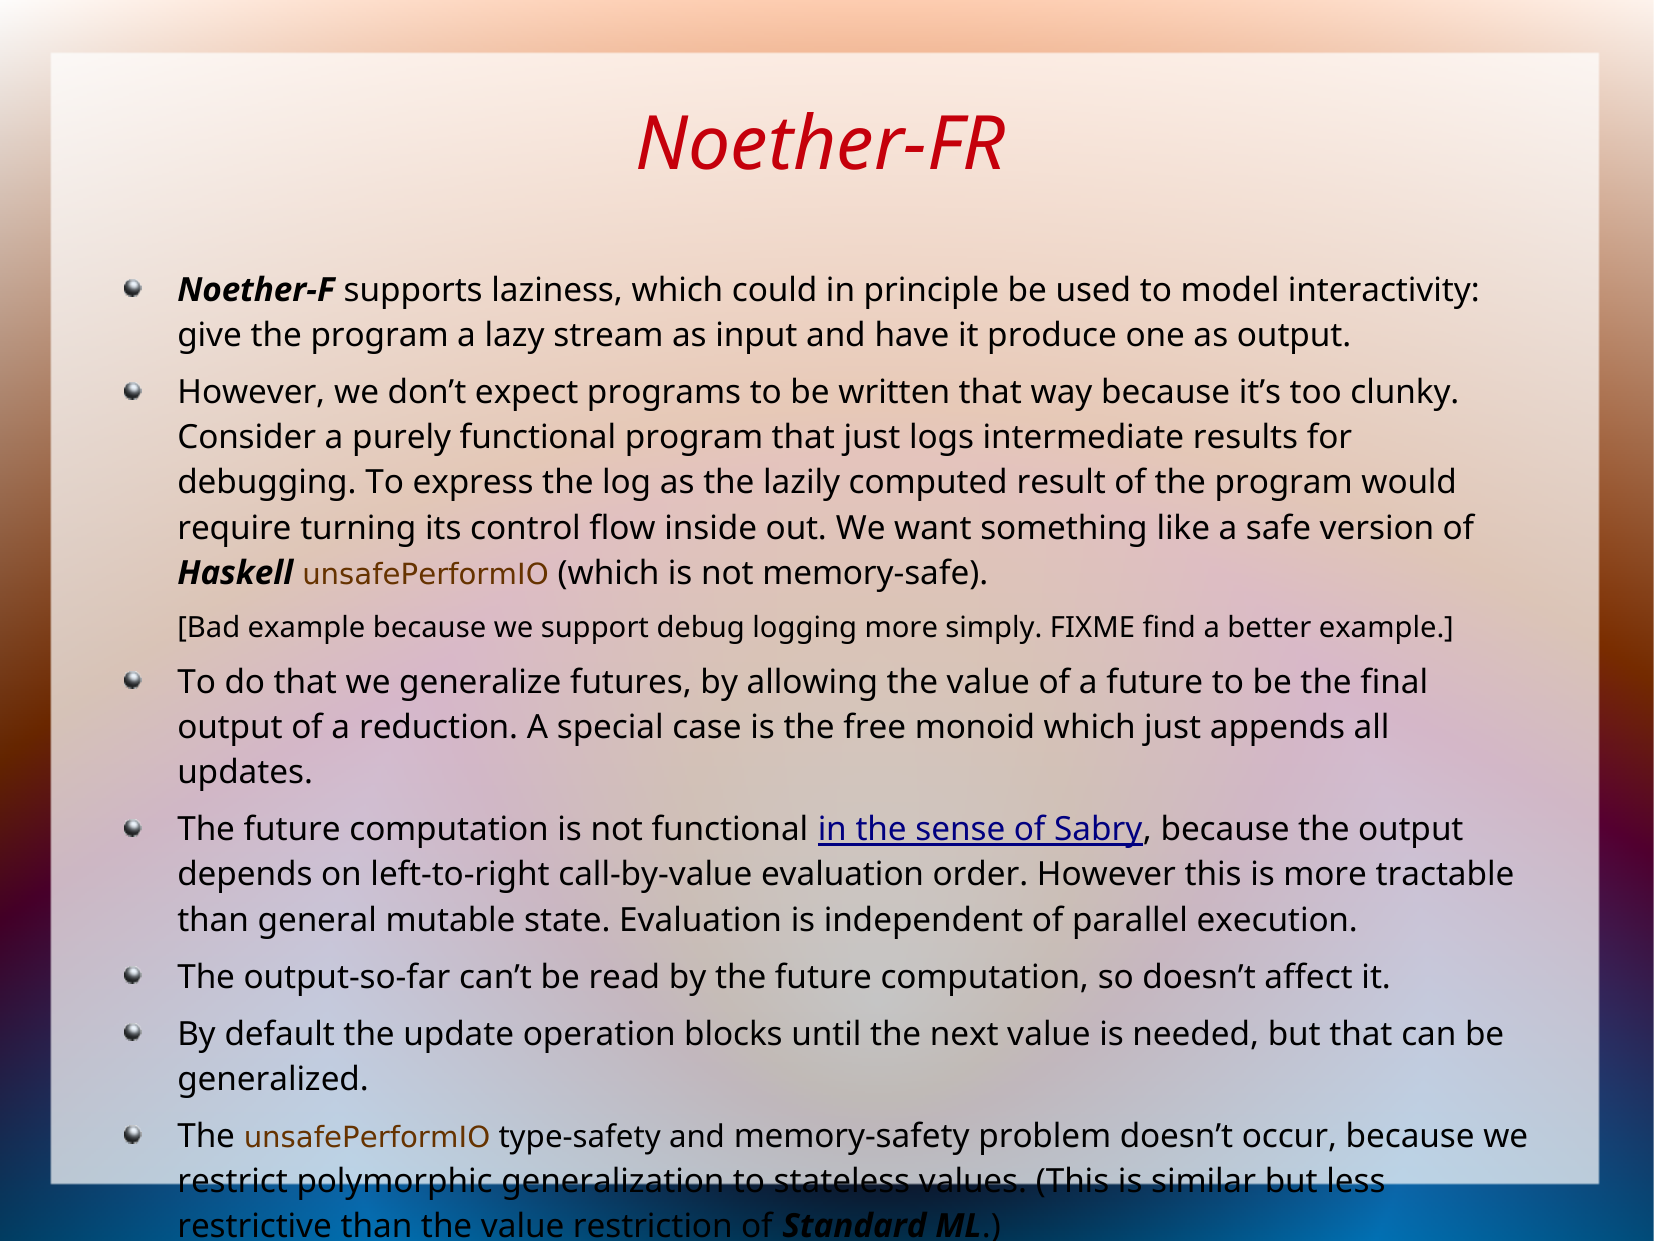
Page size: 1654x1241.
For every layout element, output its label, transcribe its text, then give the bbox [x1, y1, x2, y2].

list Noether-F supports laziness, which could in principle be used to model interactivity: give the program a lazy stream as input and have it produce one as output. However, we don’t expect programs to be written that way because it’s too clunky. Consider a purely functional program that just logs intermediate results for debugging. To express the log as the lazily computed result of the program would require turning its control flow inside out. We want something like a safe version of Haskell unsafePerformIO (which is not memory-safe). [Bad example because we support debug logging more simply. FIXME find a better example.] To do that we generalize futures, by allowing the value of a future to be the final output of a reduction. A special case is the free monoid which just appends all updates. The future computation is not functional in the sense of Sabry, because the output depends on left-to-right call‑by‑value evaluation order. However this is more tractable than general mutable state. Evaluation is independent of parallel execution. The output‑so‑far can’t be read by the future computation, so doesn’t affect it. By default the update operation blocks until the next value is needed, but that can be generalized. The unsafePerformIO type-safety and memory-safety problem doesn’t occur, because we restrict polymorphic generalization to stateless values. (This is similar but less restrictive than the value restriction of Standard ML.) [106, 265, 1536, 1070]
title Noether-FR [76, 43, 1565, 237]
picture [0, 0, 1654, 1241]
